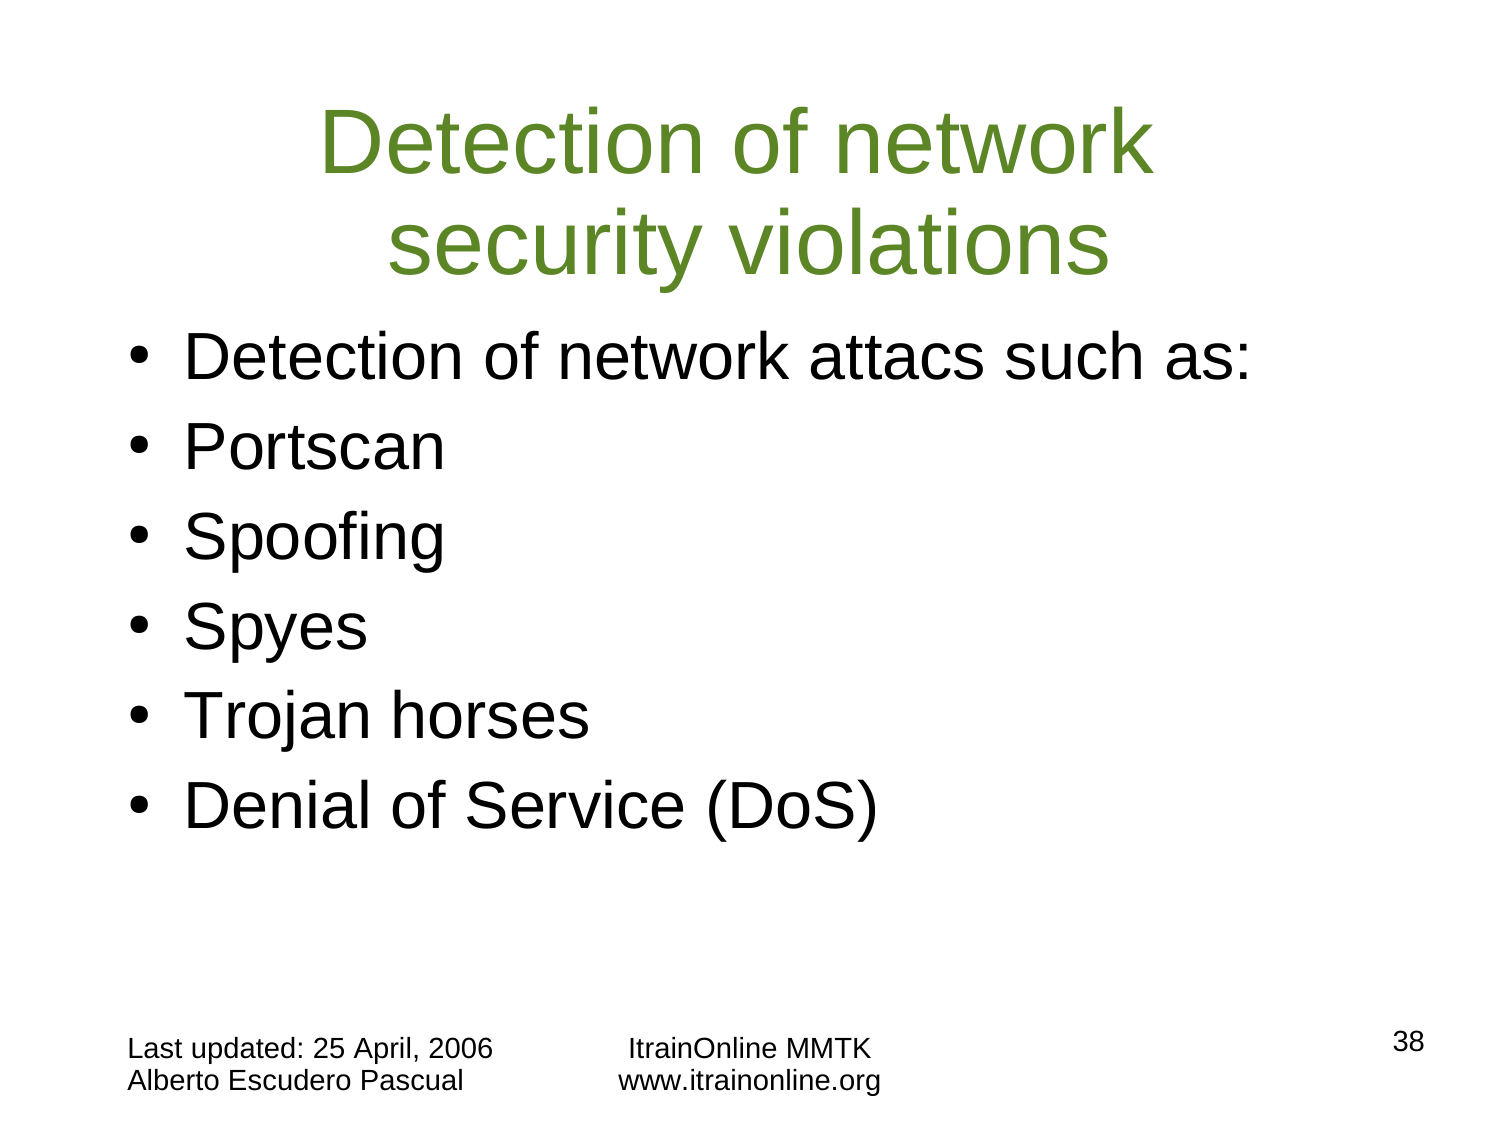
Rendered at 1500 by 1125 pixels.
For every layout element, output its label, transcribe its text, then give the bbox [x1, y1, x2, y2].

text_box Detection of network security violations [112, 73, 1388, 315]
text_box Detection of network attacs such as: Portscan Spoofing Spyes Trojan horses Denial of Service (DoS) [112, 315, 1388, 967]
